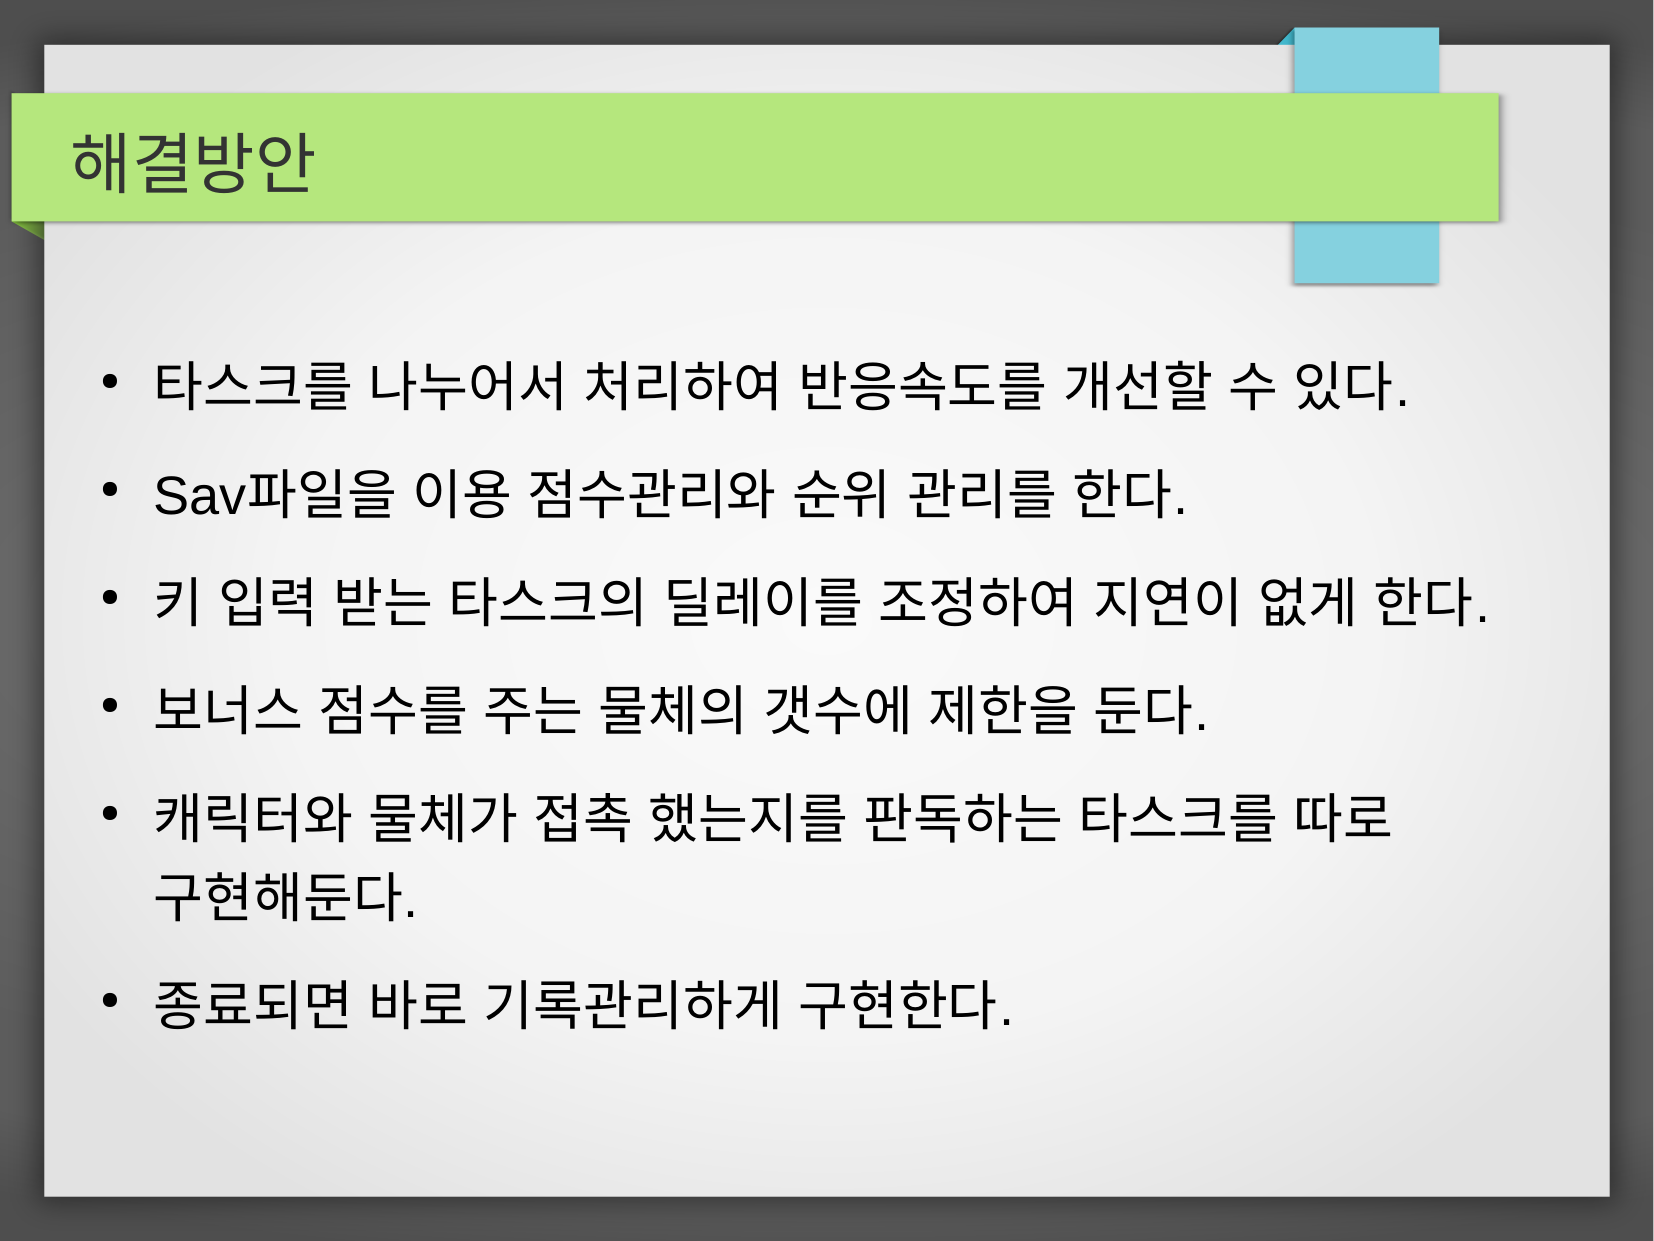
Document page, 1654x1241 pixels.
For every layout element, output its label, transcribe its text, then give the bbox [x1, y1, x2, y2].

picture [0, 0, 1654, 1241]
list 타스크를 나누어서 처리하여 반응속도를 개선할 수 있다. Sav파일을 이용 점수관리와 순위 관리를 한다. 키 입력 받는 타스크의 딜레이를 조정하여 지연이 없게 한다. 보너스 점수를 주는 물체의 갯수에 제한을 둔다. 캐릭터와 물체가 접촉 했는지를 판독하는 타스크를 따로 구현해둔다. 종료되면 바로 기록관리하게 구현한다. [82, 343, 1538, 1063]
title 해결방안 [70, 106, 1229, 213]
